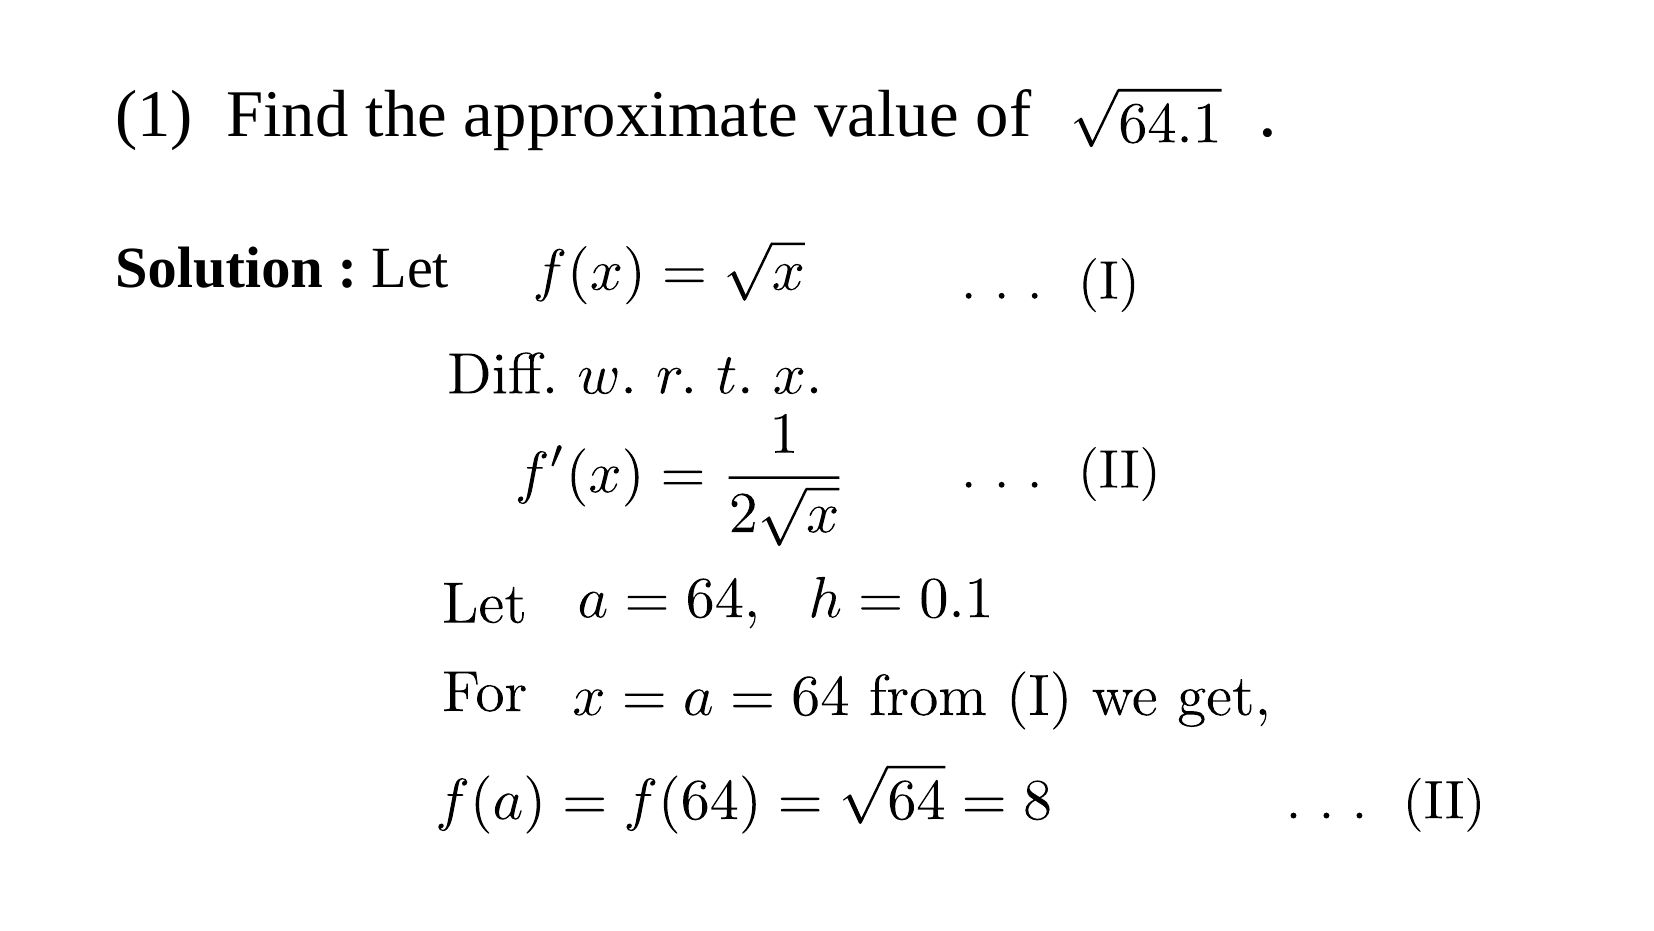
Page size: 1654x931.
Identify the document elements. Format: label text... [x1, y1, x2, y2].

text_box [449, 352, 818, 395]
text_box [535, 242, 805, 305]
text_box [517, 413, 840, 547]
title (1) Find the approximate value of . Solution : Let [41, 37, 1589, 886]
text_box [579, 576, 989, 629]
text_box [444, 582, 524, 624]
text_box [963, 447, 1156, 502]
text_box [1288, 777, 1480, 832]
text_box [444, 671, 526, 712]
text_box [573, 671, 1267, 730]
text_box [963, 258, 1135, 313]
text_box [438, 765, 1050, 834]
text_box [1072, 88, 1222, 148]
